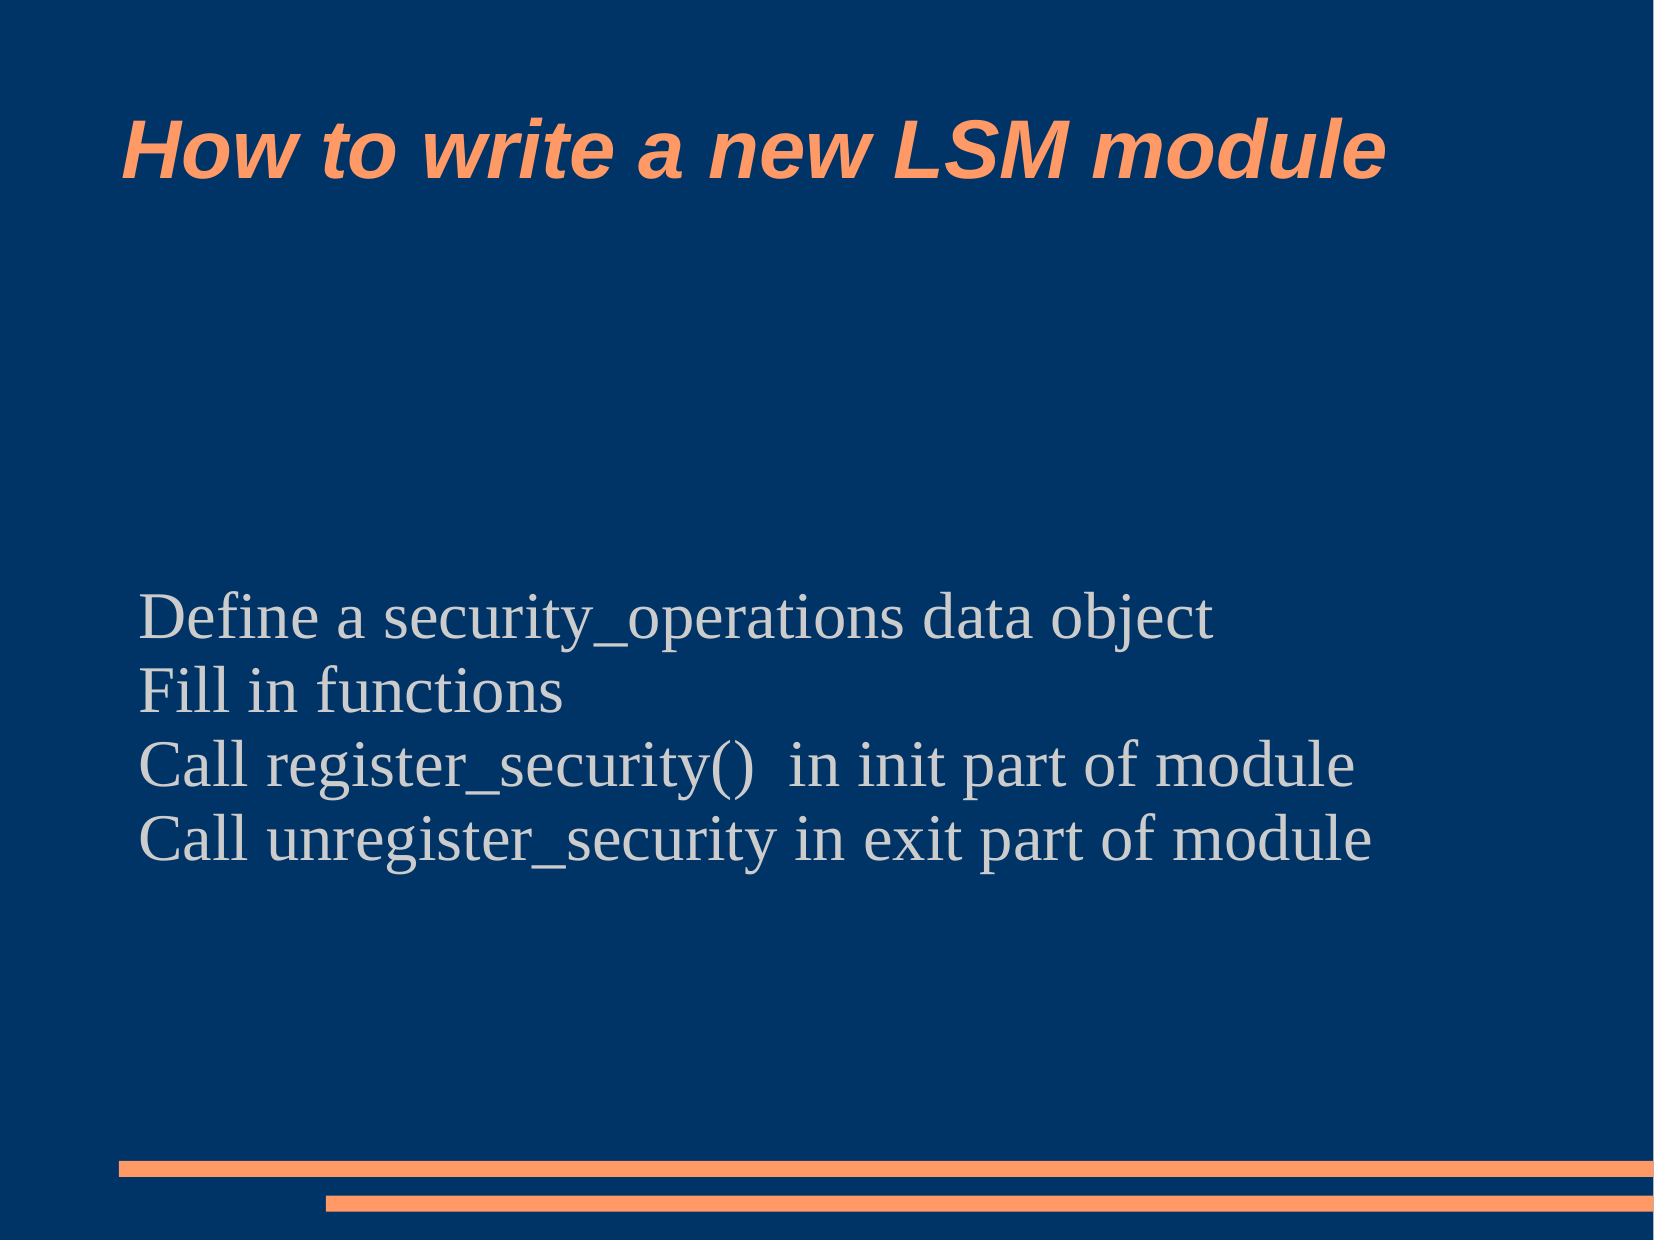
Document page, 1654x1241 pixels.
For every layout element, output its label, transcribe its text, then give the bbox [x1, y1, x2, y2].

subtitle Define a security_operations data object Fill in functions Call register_security() in init part of module Call unregister_security in exit part of module [121, 322, 1561, 1133]
title How to write a new LSM module [121, 46, 1534, 254]
